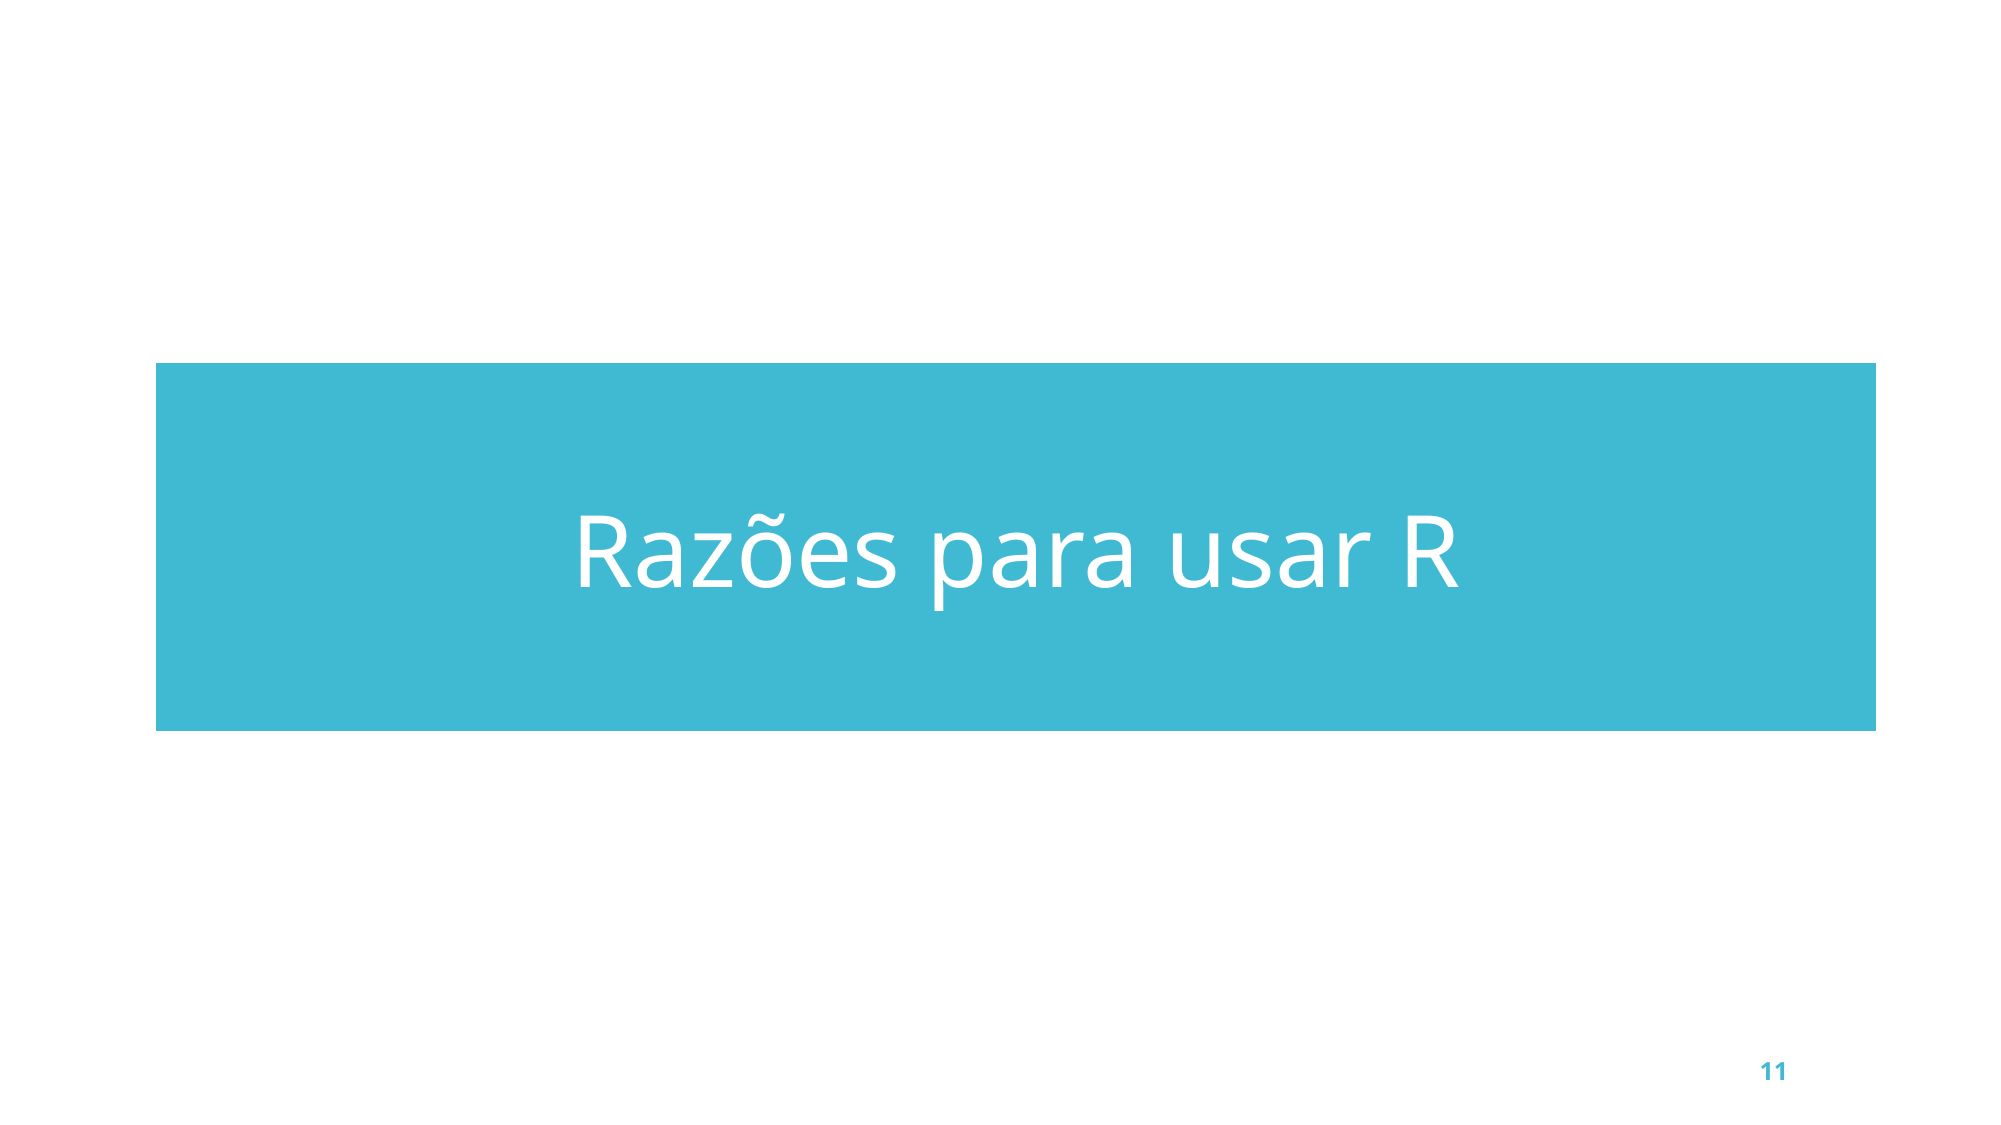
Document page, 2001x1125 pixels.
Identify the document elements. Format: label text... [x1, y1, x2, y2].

slide_number 9 [1744, 1042, 1996, 1103]
text_box Razões para usar R [156, 363, 1876, 731]
